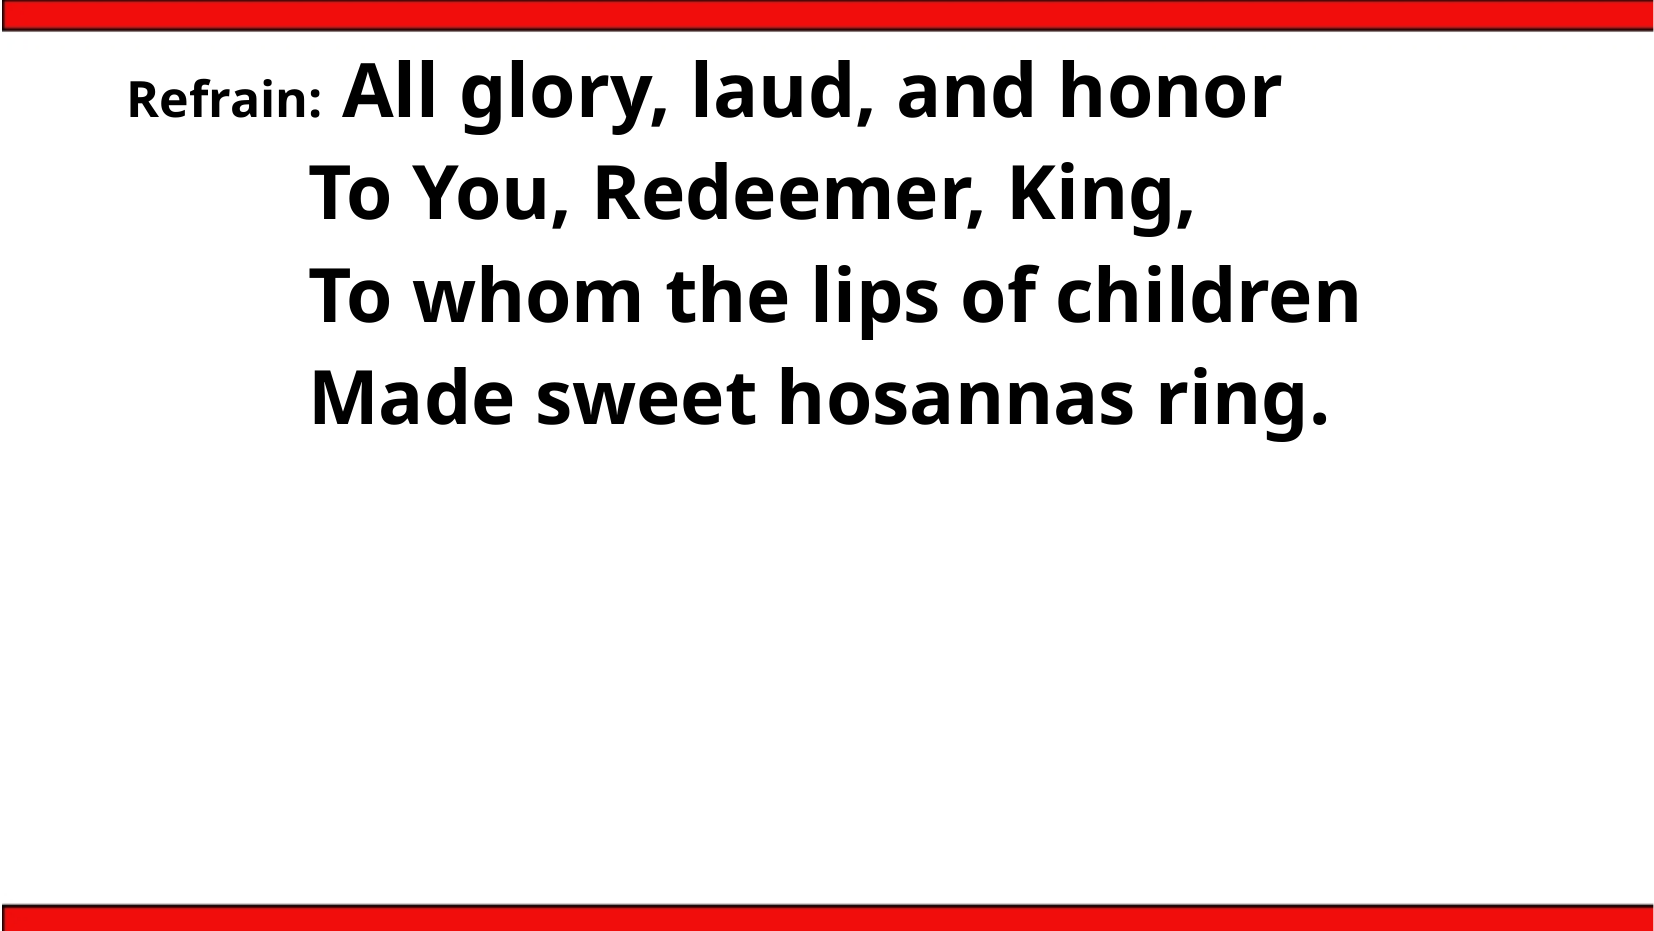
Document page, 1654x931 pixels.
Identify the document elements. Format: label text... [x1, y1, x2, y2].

picture [2, 0, 1654, 931]
text_box Refrain: All glory, laud, and honor To You, Redeemer, King, To whom the lips of children Made sweet hosannas ring. [60, 30, 1591, 445]
